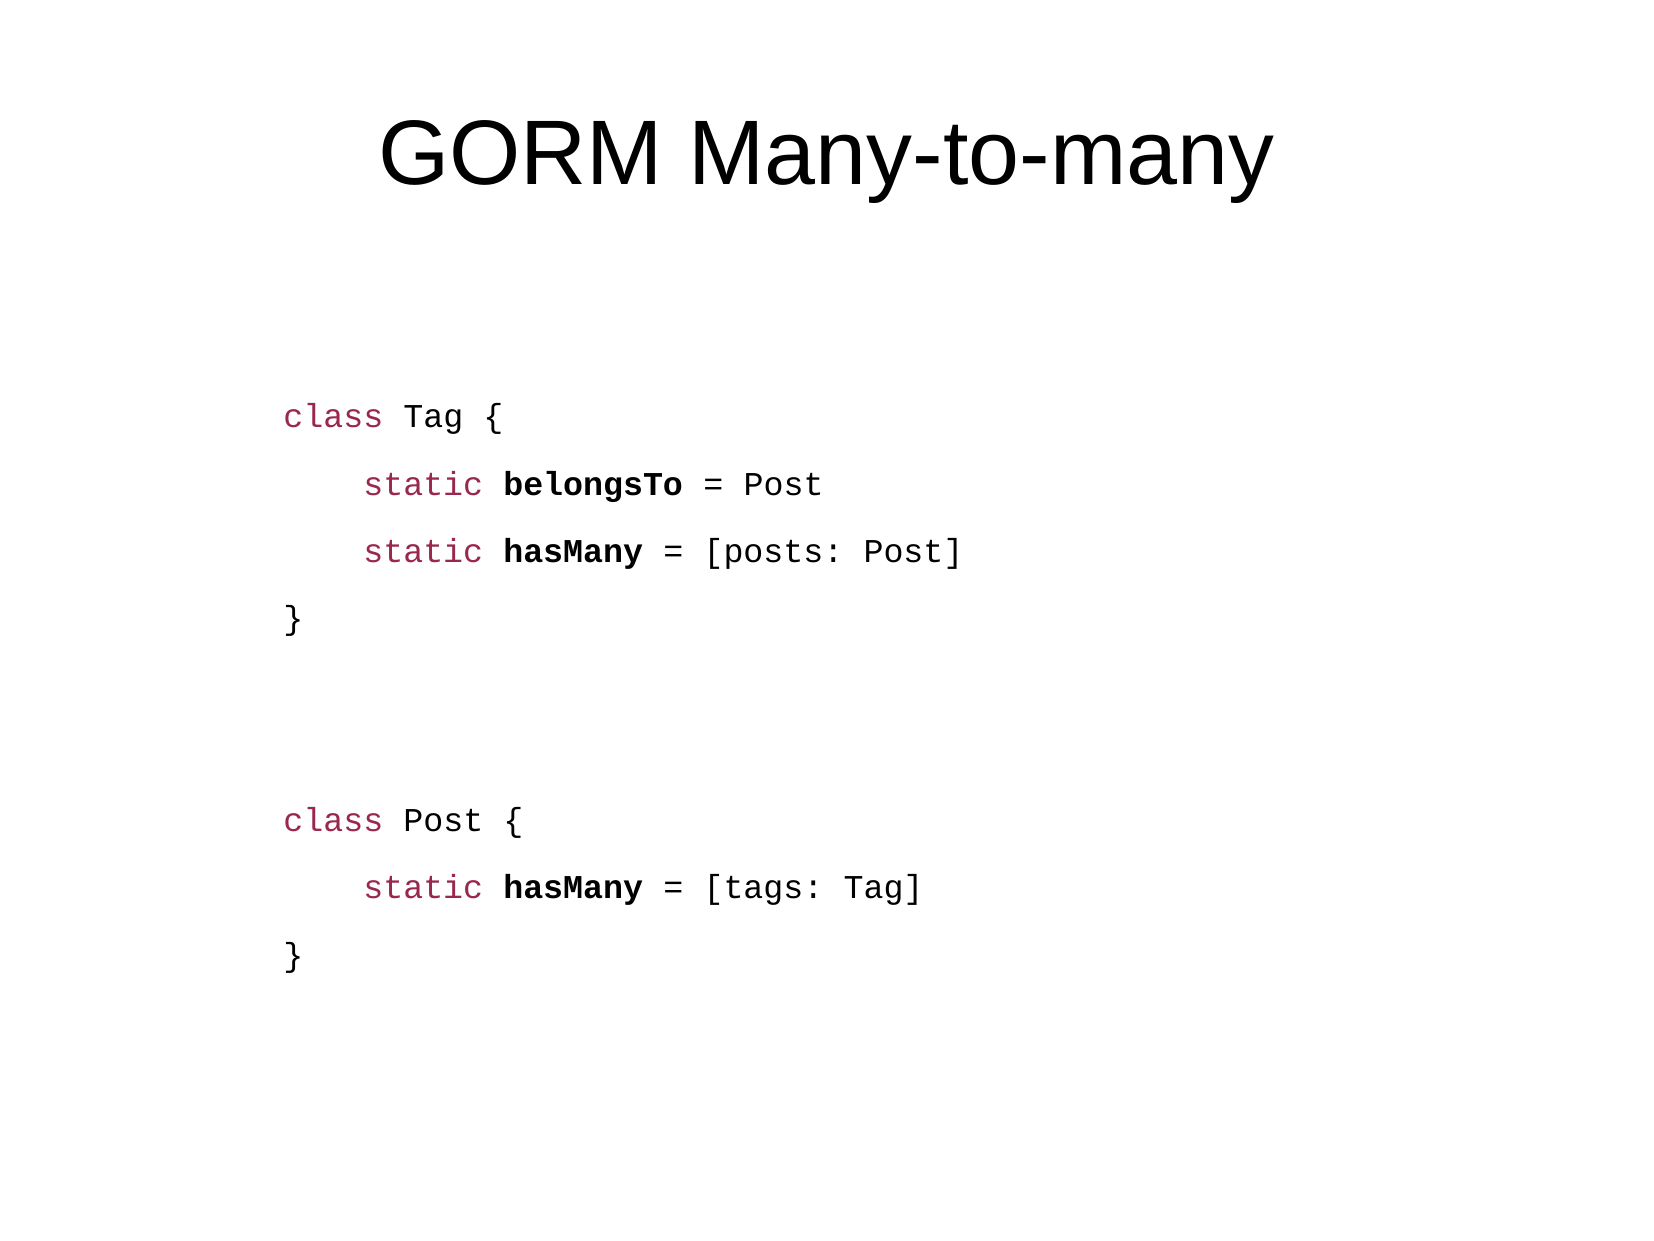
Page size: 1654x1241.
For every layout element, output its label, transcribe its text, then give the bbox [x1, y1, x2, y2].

title GORM Many-to-many [82, 49, 1571, 257]
list class Tag { static belongsTo = Post static hasMany = [posts: Post] } class Post { static hasMany = [tags: Tag] } [283, 400, 1654, 1120]
